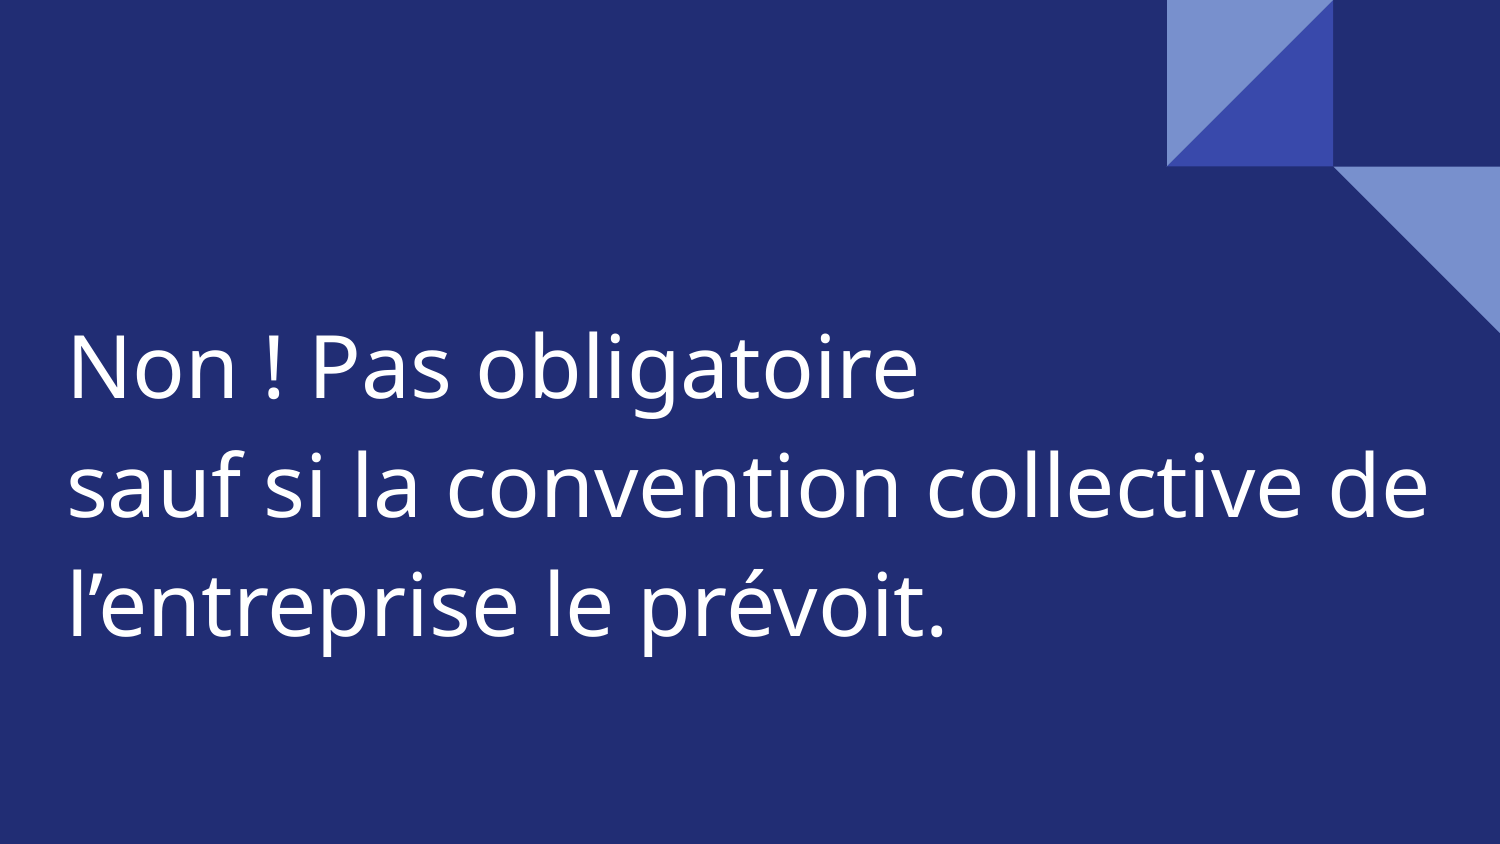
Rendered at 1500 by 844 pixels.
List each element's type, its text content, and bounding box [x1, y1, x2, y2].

title Non ! Pas obligatoire sauf si la convention collective de l’entreprise le prévoit. [51, 39, 1449, 678]
